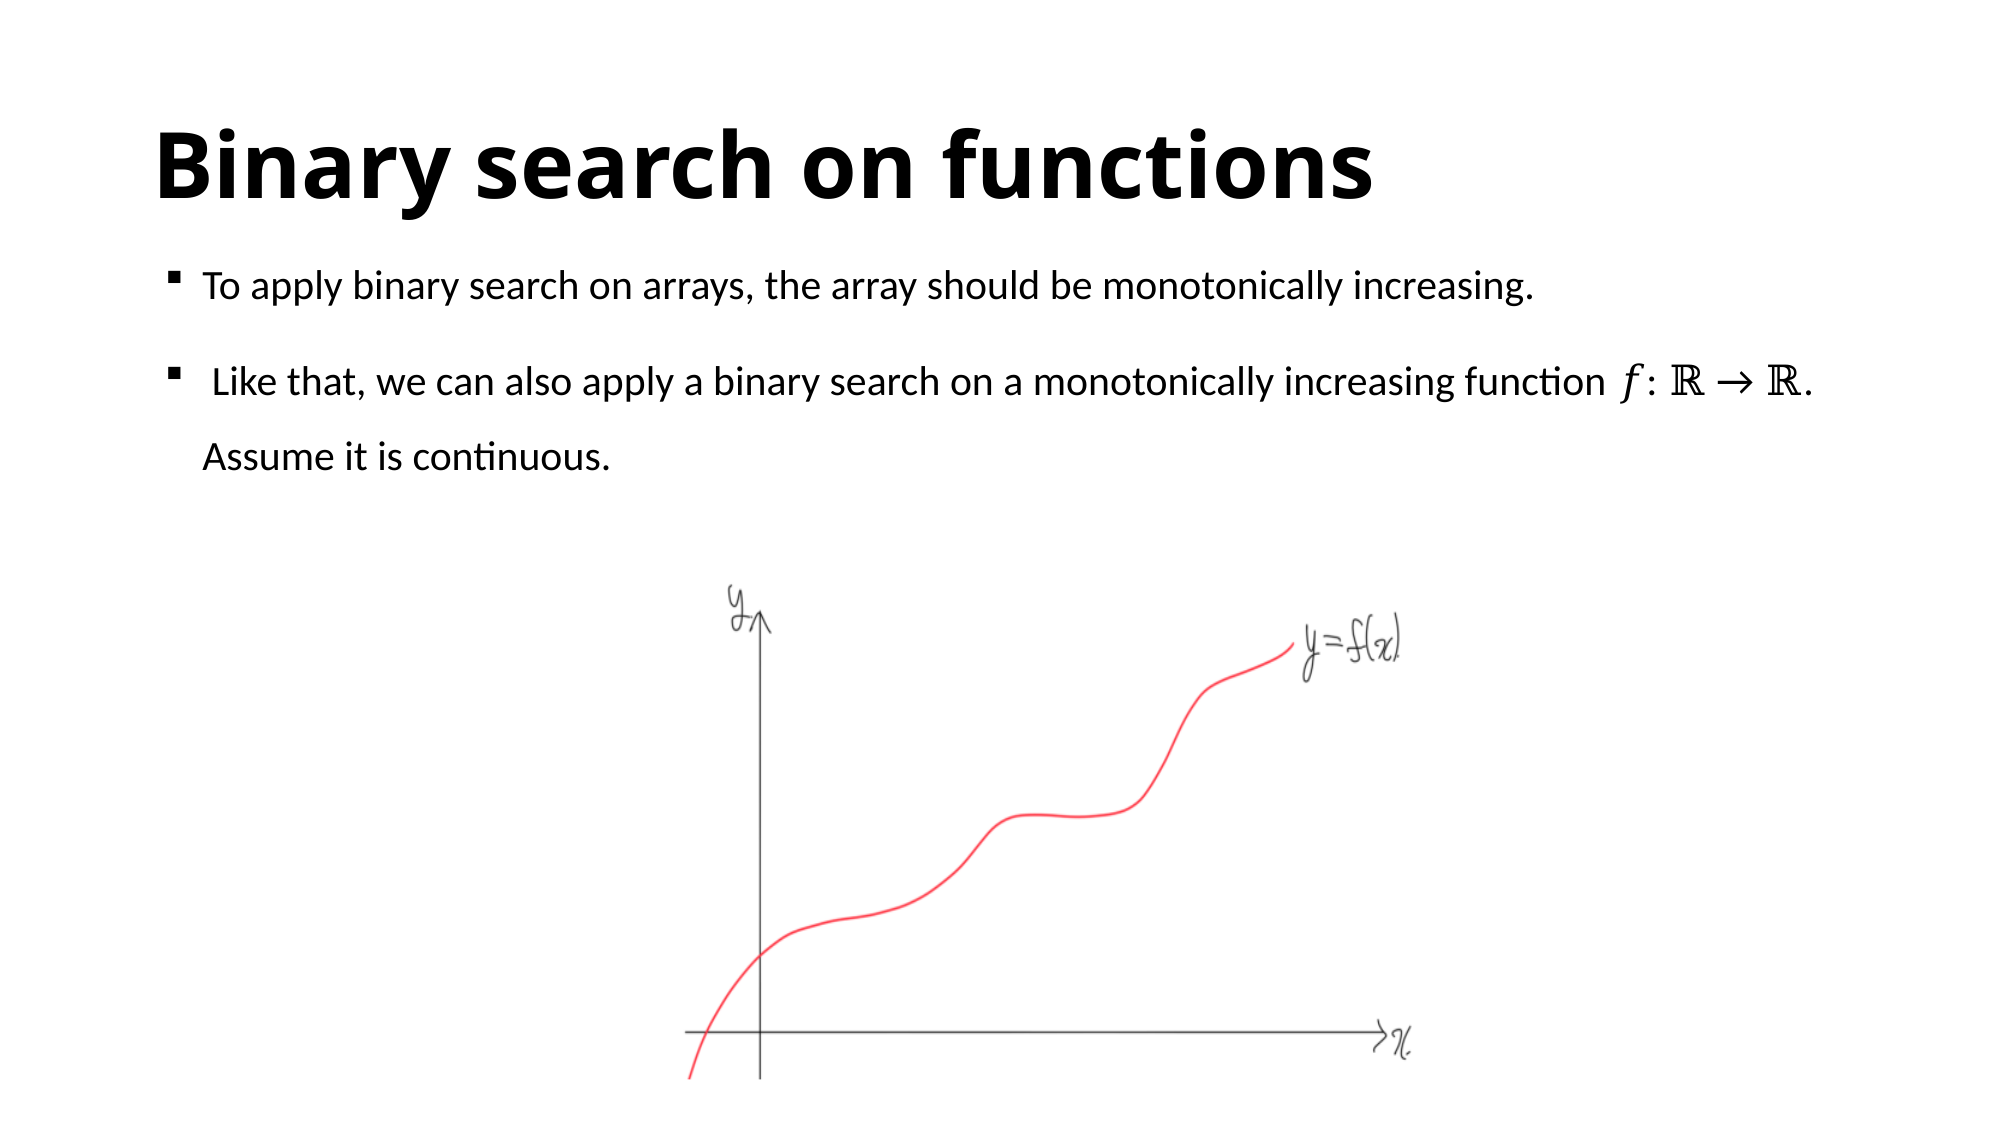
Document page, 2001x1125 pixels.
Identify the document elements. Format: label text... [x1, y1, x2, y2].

text_box Binary search on functions [137, 59, 1863, 278]
text_box To apply binary search on arrays, the array should be monotonically increasing. Like that, we can also apply a binary search on a monotonically increasing function 𝑓: ℝ → ℝ. Assume it is continuous. [150, 224, 1875, 939]
picture [612, 558, 1485, 1095]
